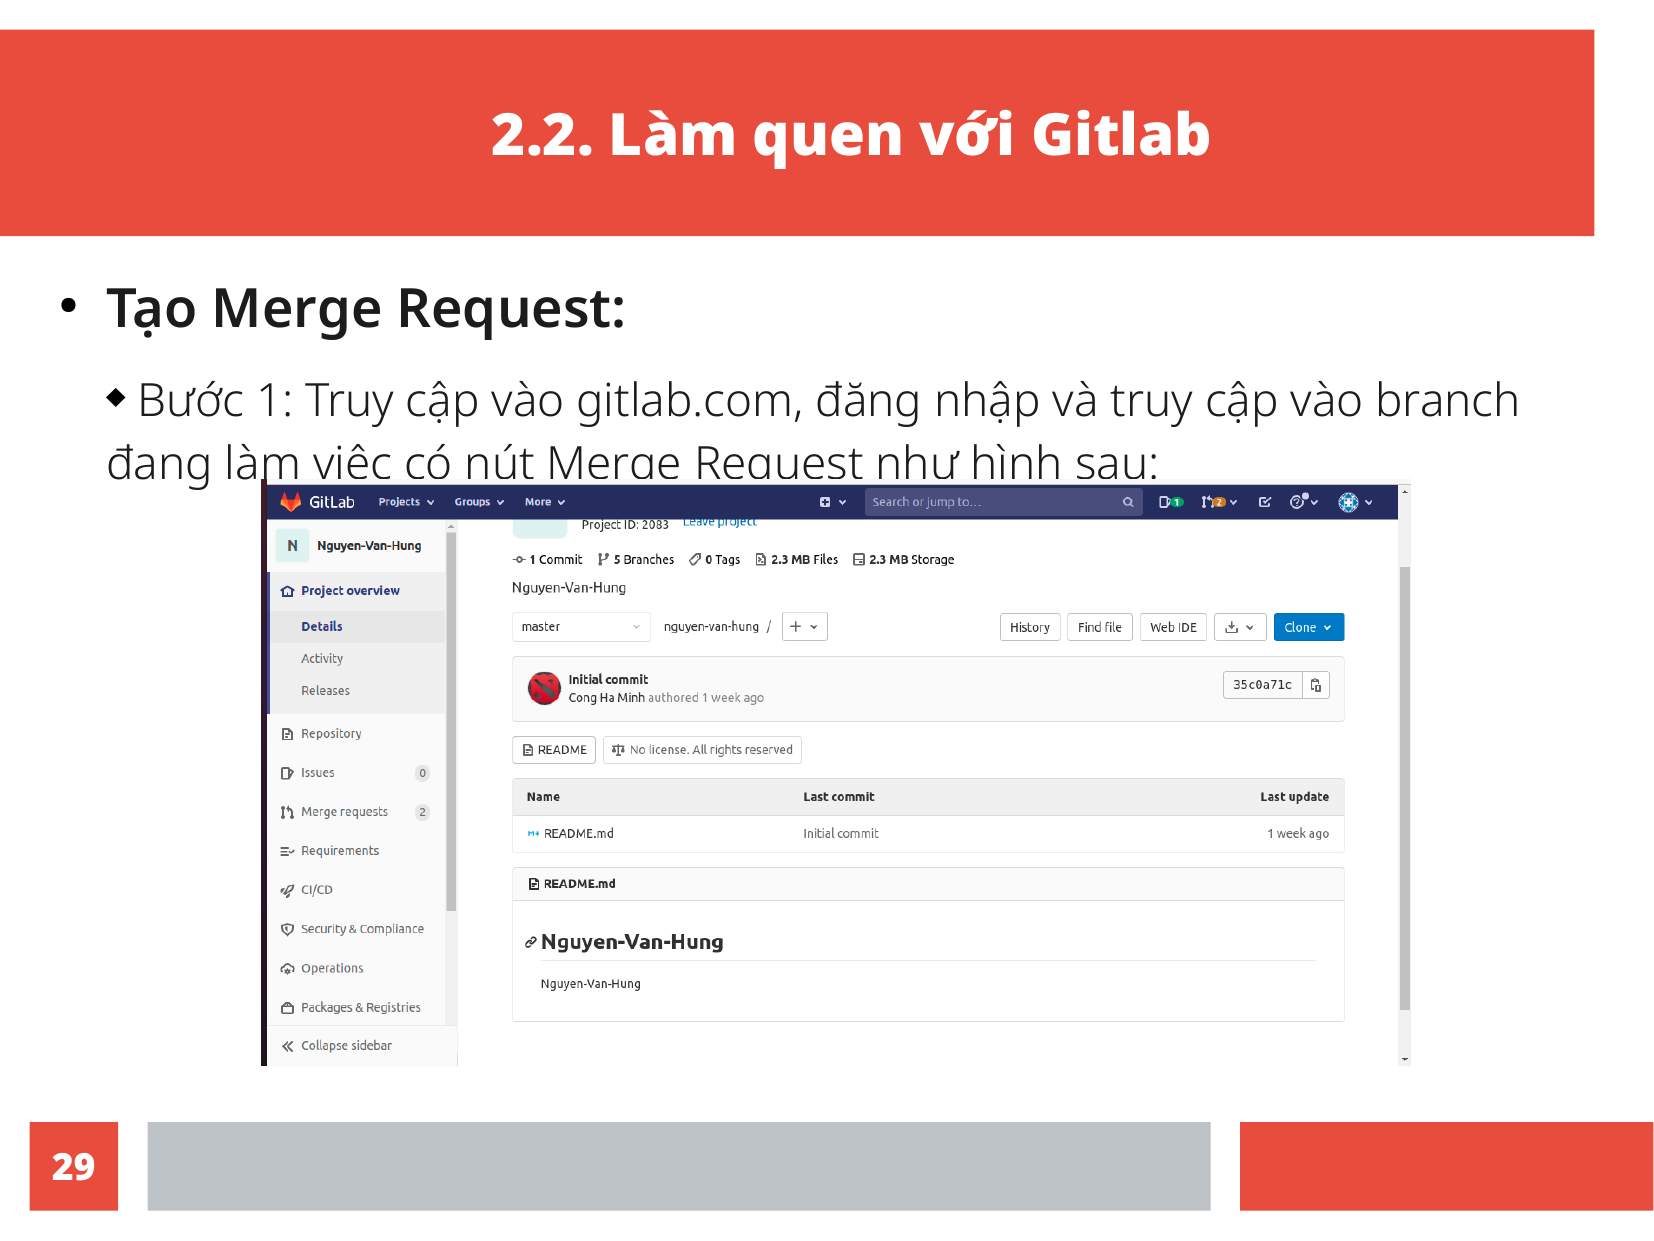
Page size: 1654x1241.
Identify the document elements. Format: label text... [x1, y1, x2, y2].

picture [261, 479, 1411, 1066]
list Tạo Merge Request: Bước 1: Truy cập vào gitlab.com, đăng nhập và truy cập vào branch đang làm việc có nút Merge Request như hình sau: [59, 270, 1565, 1093]
title 2.2. Làm quen với Gitlab [59, 59, 1595, 207]
